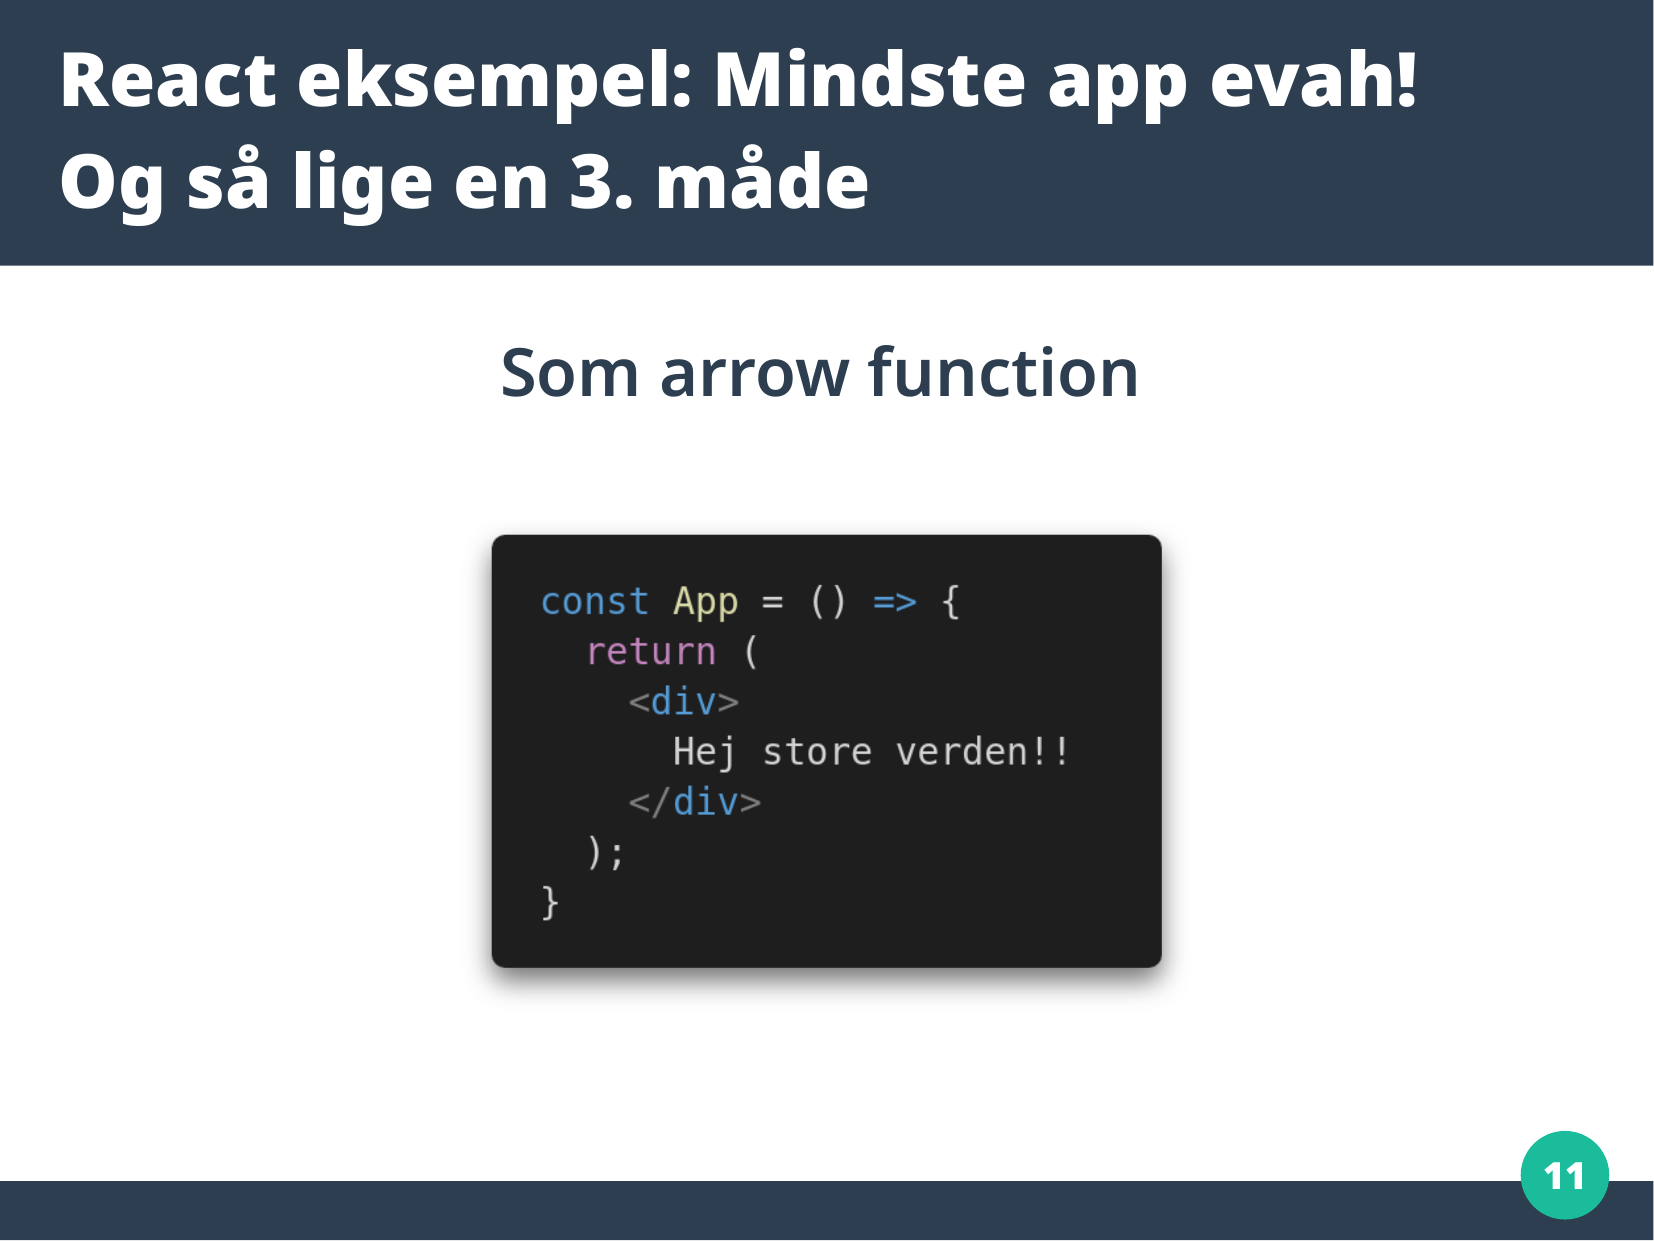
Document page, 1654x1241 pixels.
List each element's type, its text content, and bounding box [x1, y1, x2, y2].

picture [0, 366, 1654, 1137]
title React eksempel: Mindste app evah! Og så lige en 3. måde [59, 49, 1595, 207]
list Som arrow function [35, 324, 1607, 366]
